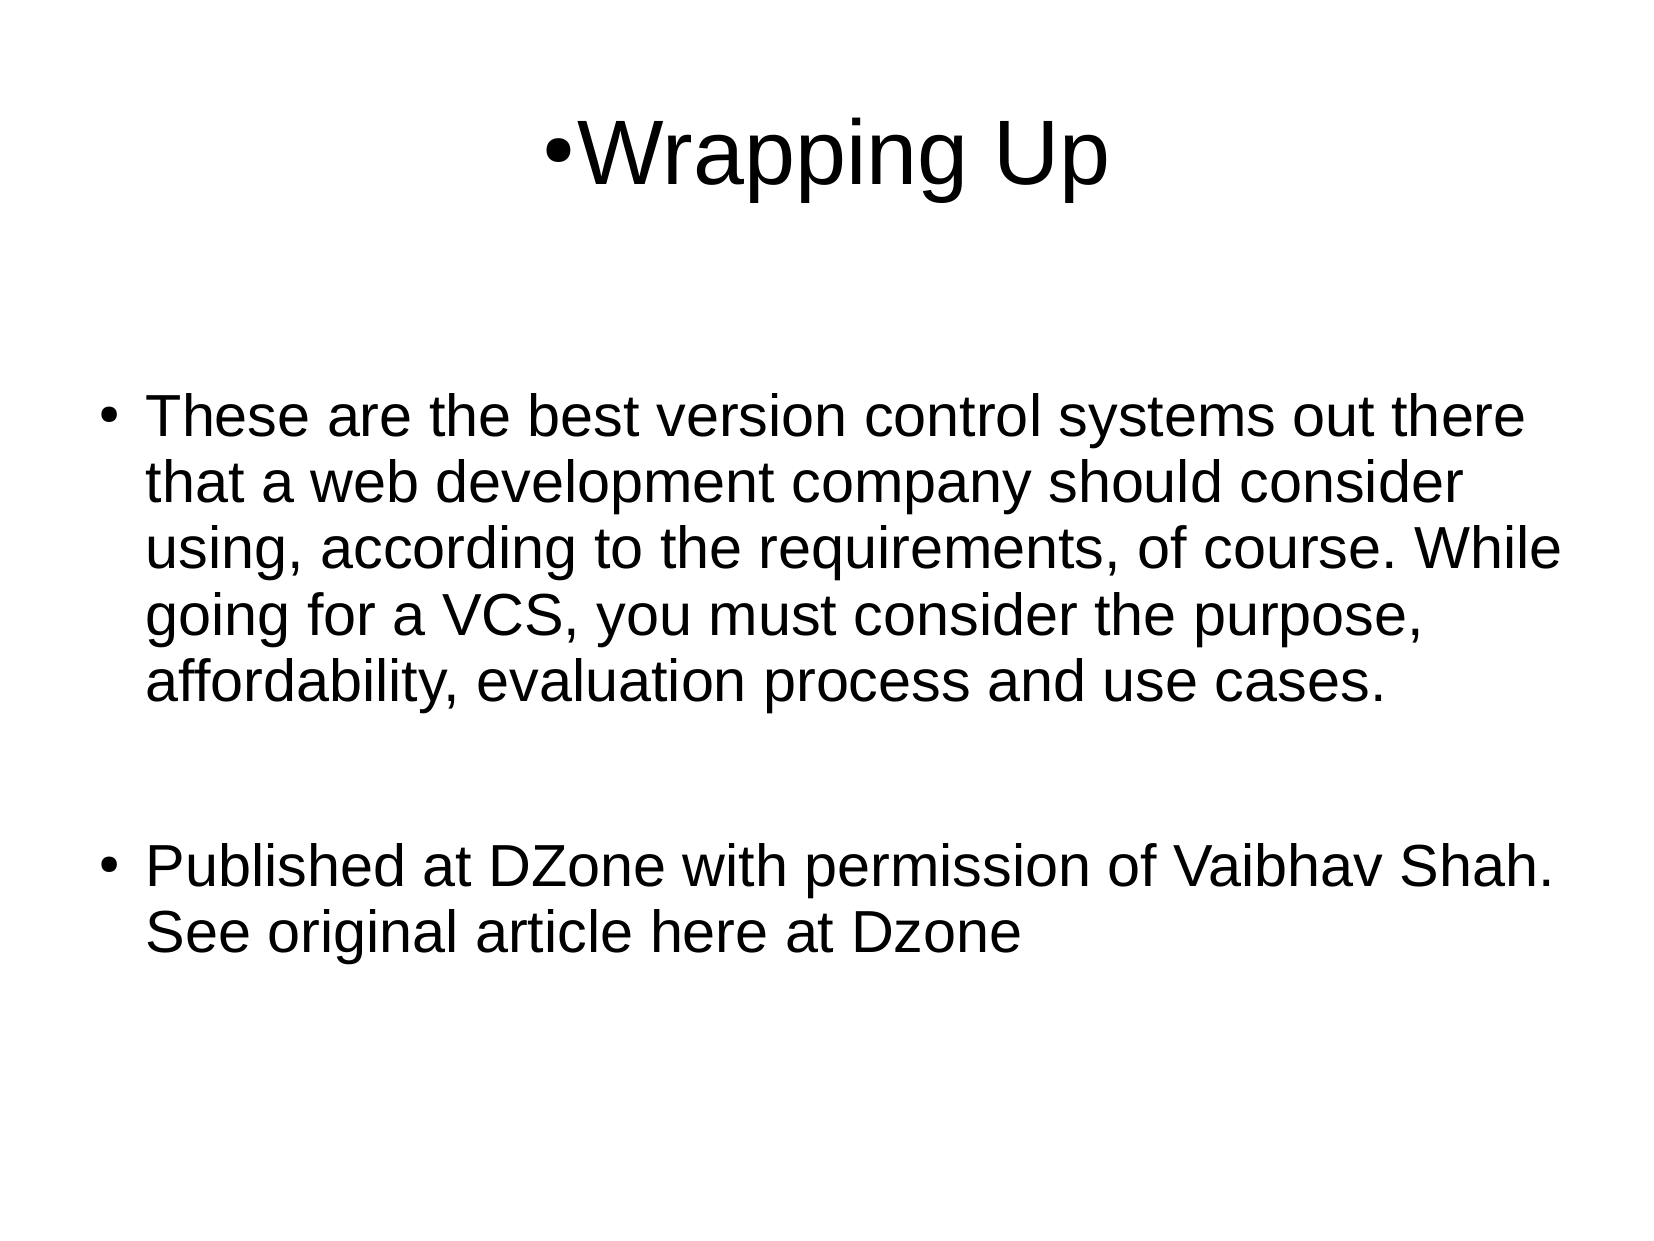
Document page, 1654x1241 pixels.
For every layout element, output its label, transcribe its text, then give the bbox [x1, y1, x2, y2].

list These are the best version control systems out there that a web development company should consider using, according to the requirements, of course. While going for a VCS, you must consider the purpose, affordability, evaluation process and use cases. Published at DZone with permission of Vaibhav Shah. See original article here at Dzone [82, 290, 1571, 1010]
title Wrapping Up [82, 49, 1571, 257]
